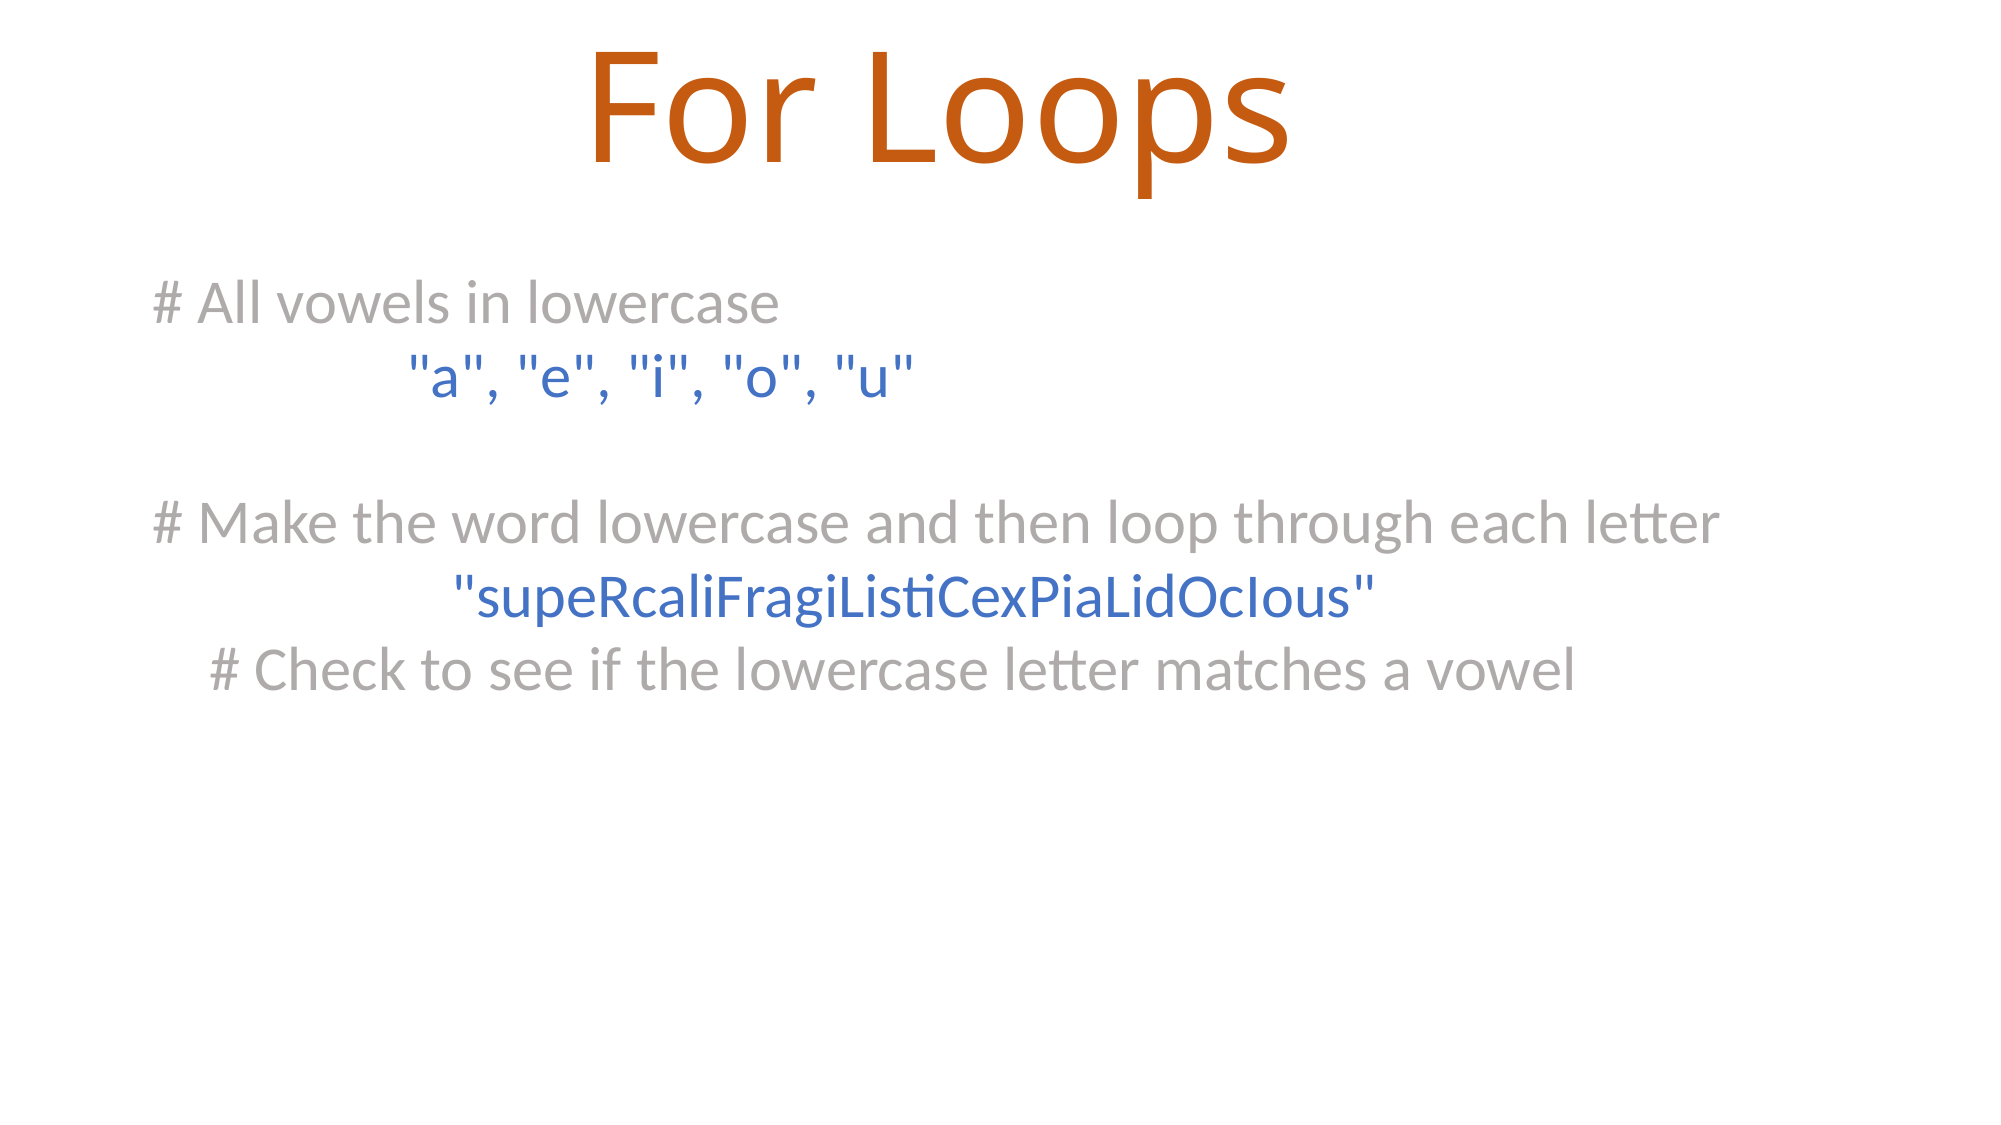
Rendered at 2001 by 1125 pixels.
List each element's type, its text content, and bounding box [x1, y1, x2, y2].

list For Loops # All vowels in lowercase vowels = ["a", "e", "i", "o", "u"] # Make the word lowercase and then loop through each letter for letter in "supeRcaliFragiListiCexPiaLidOcIous".lower(): # Check to see if the lowercase letter matches a vowel if letter in vowels: print(letter.upper()) else: print(letter.lower()) [137, 50, 1863, 1014]
